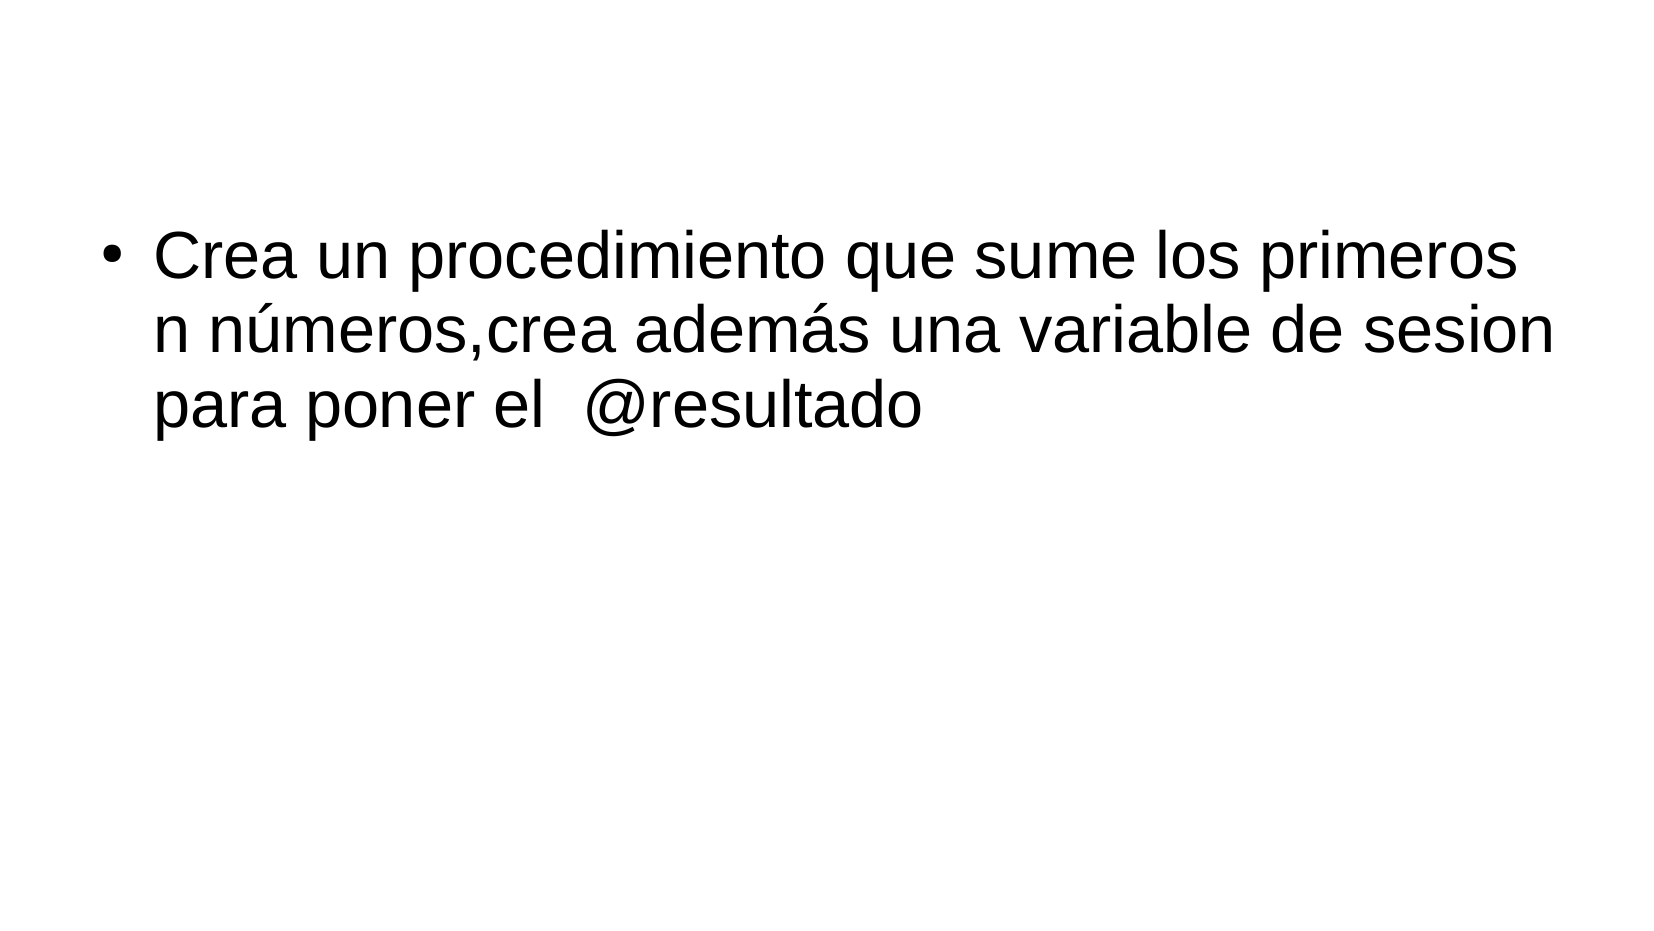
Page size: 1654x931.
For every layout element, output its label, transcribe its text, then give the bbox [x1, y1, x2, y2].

list Crea un procedimiento que sume los primeros n números,crea además una variable de sesion para poner el @resultado [82, 217, 1571, 758]
